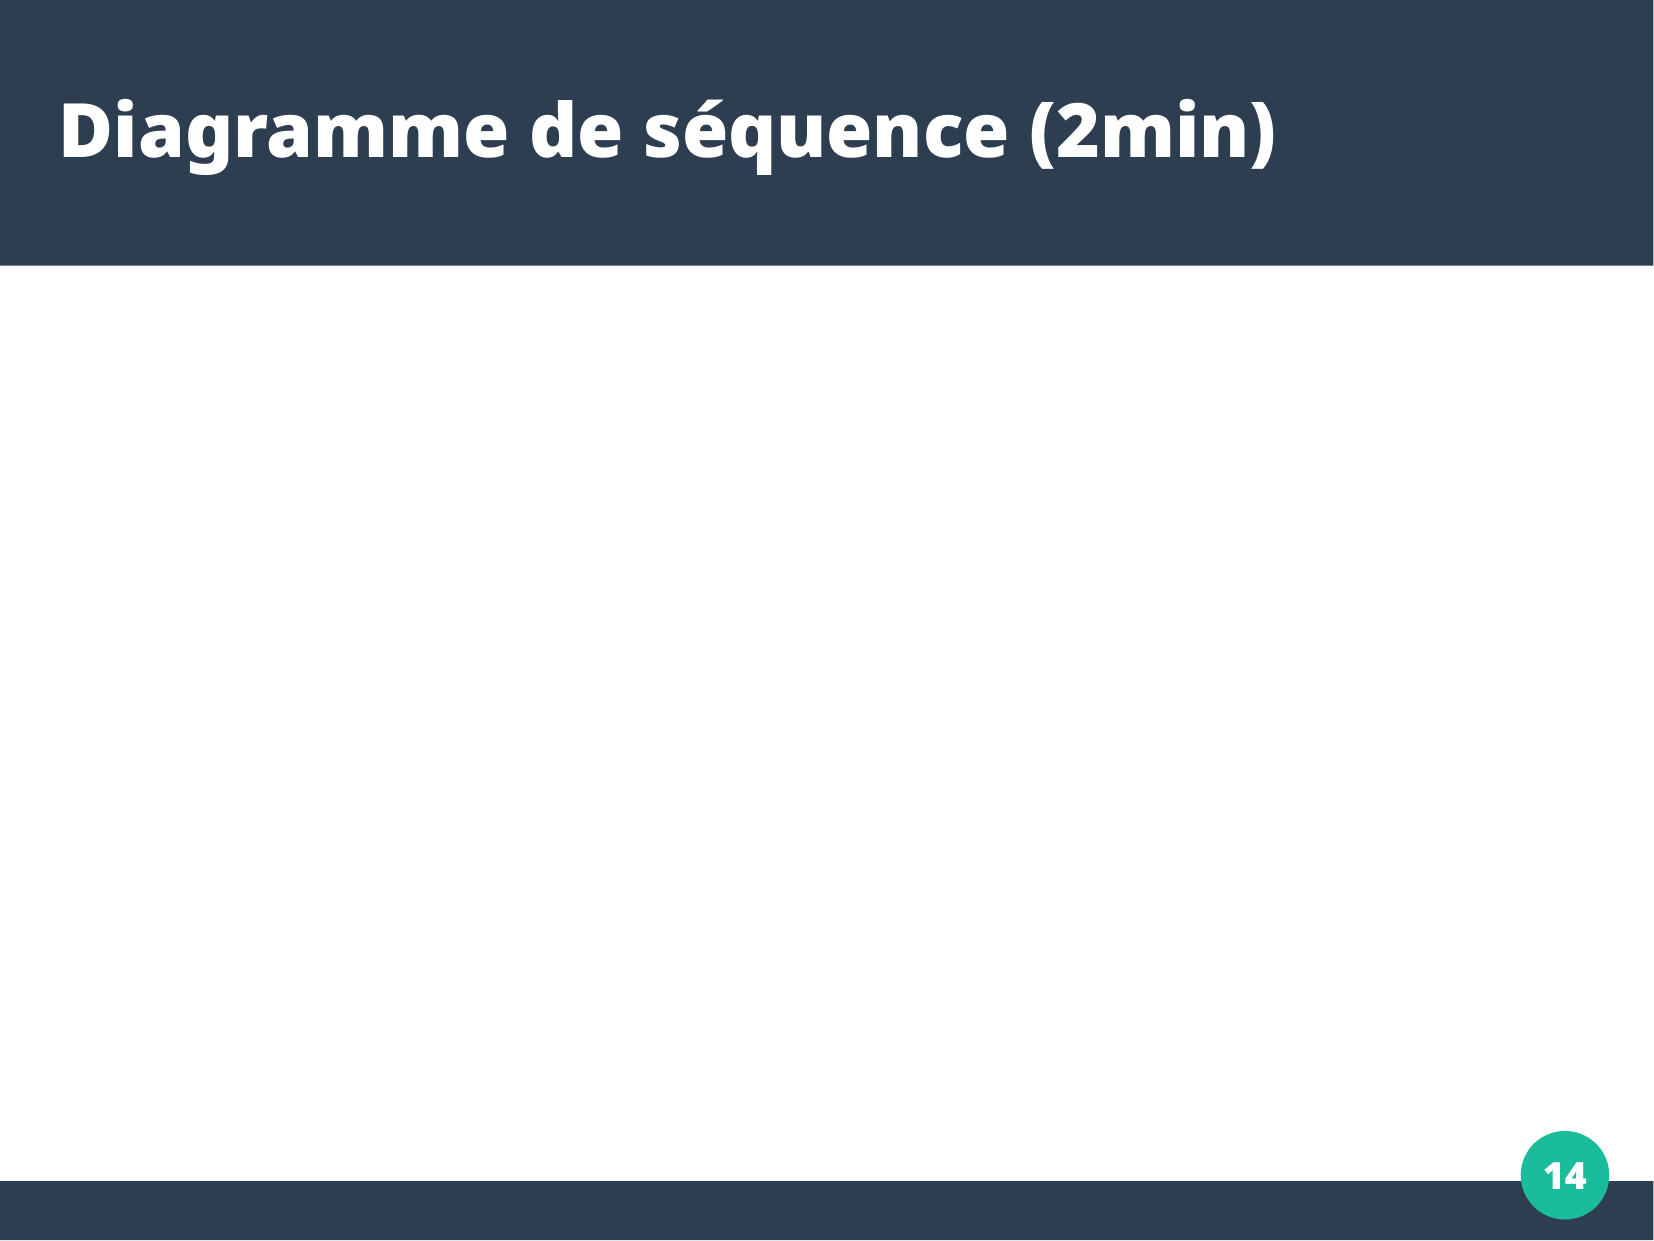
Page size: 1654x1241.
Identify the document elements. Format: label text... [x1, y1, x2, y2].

title Diagramme de séquence (2min) [59, 49, 1595, 207]
